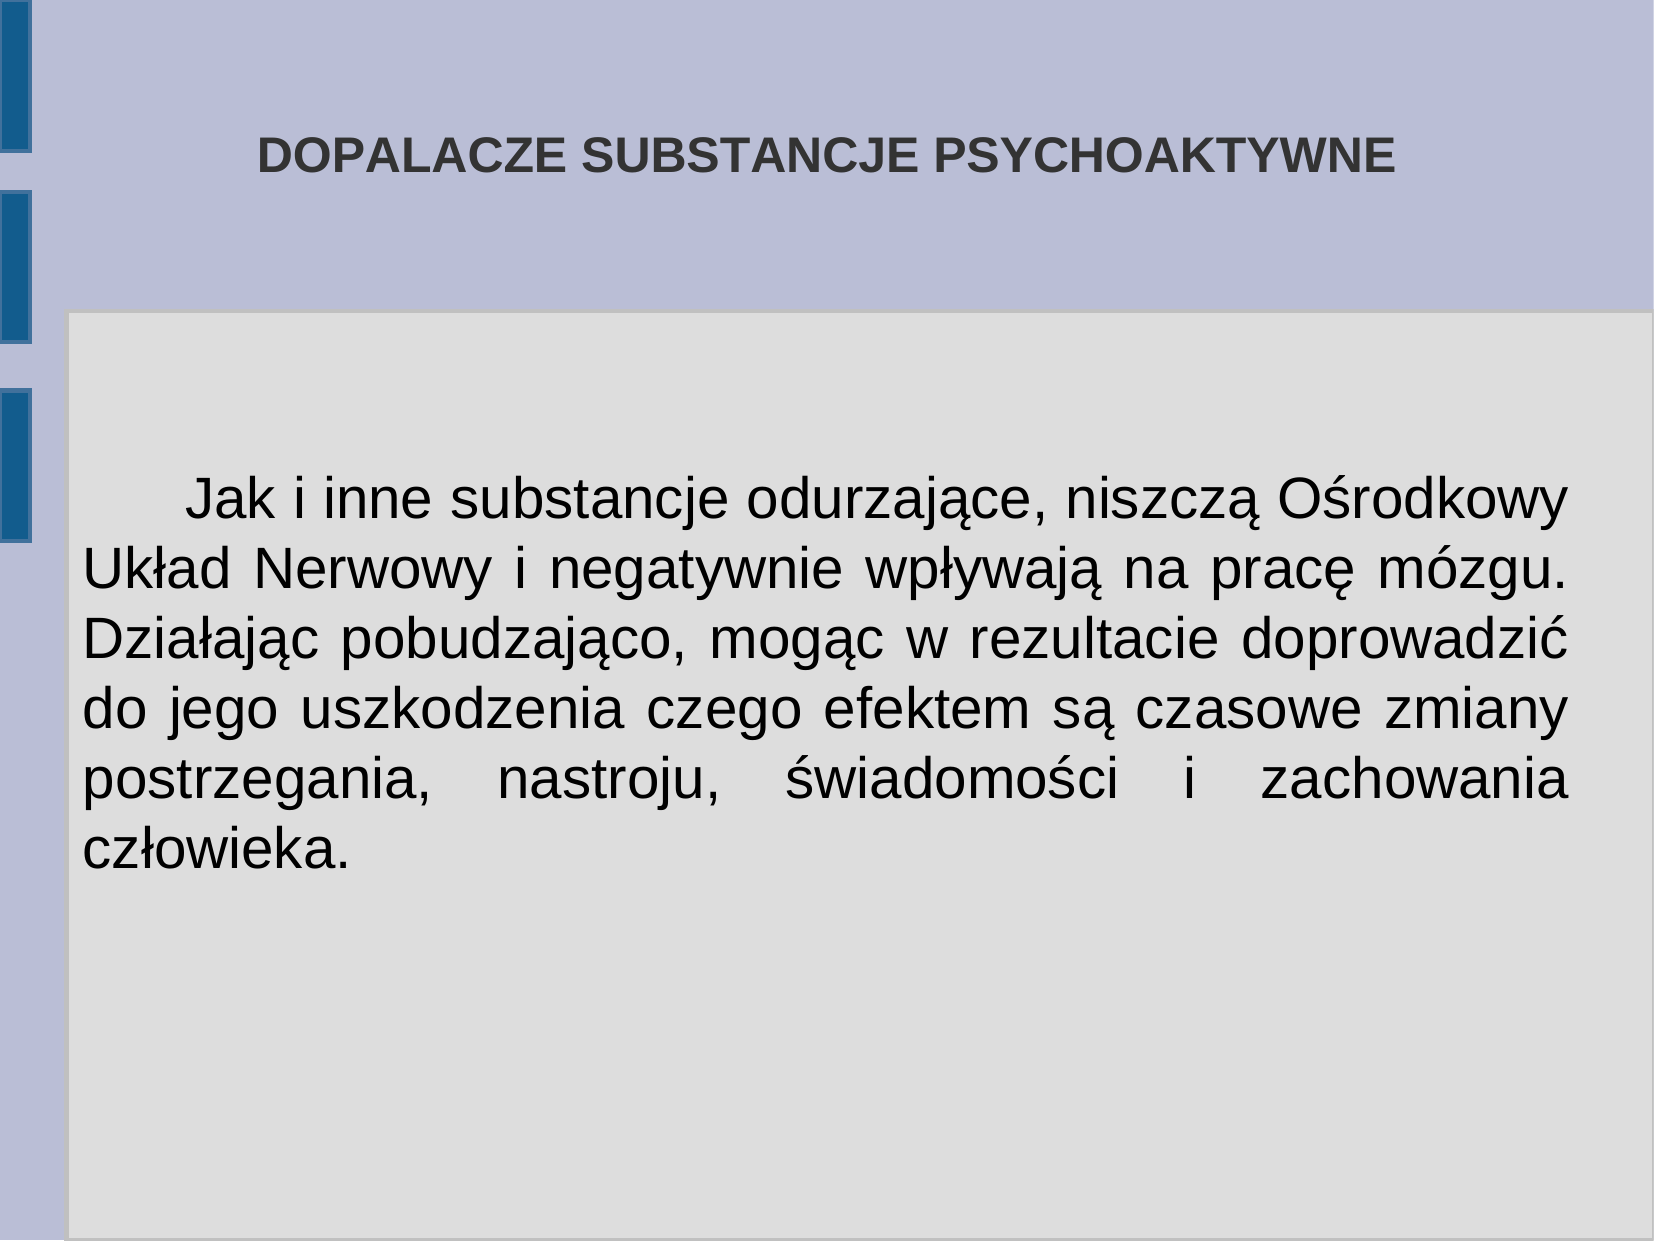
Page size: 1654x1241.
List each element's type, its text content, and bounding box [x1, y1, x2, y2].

list Jak i inne substancje odurzające, niszczą Ośrodkowy Układ Nerwowy i negatywnie wpływają na pracę mózgu. Działając pobudzająco, mogąc w rezultacie doprowadzić do jego uszkodzenia czego efektem są czasowe zmiany postrzegania, nastroju, świadomości i zachowania człowieka. [82, 460, 1571, 1109]
title DOPALACZE SUBSTANCJE PSYCHOAKTYWNE [82, 49, 1571, 257]
